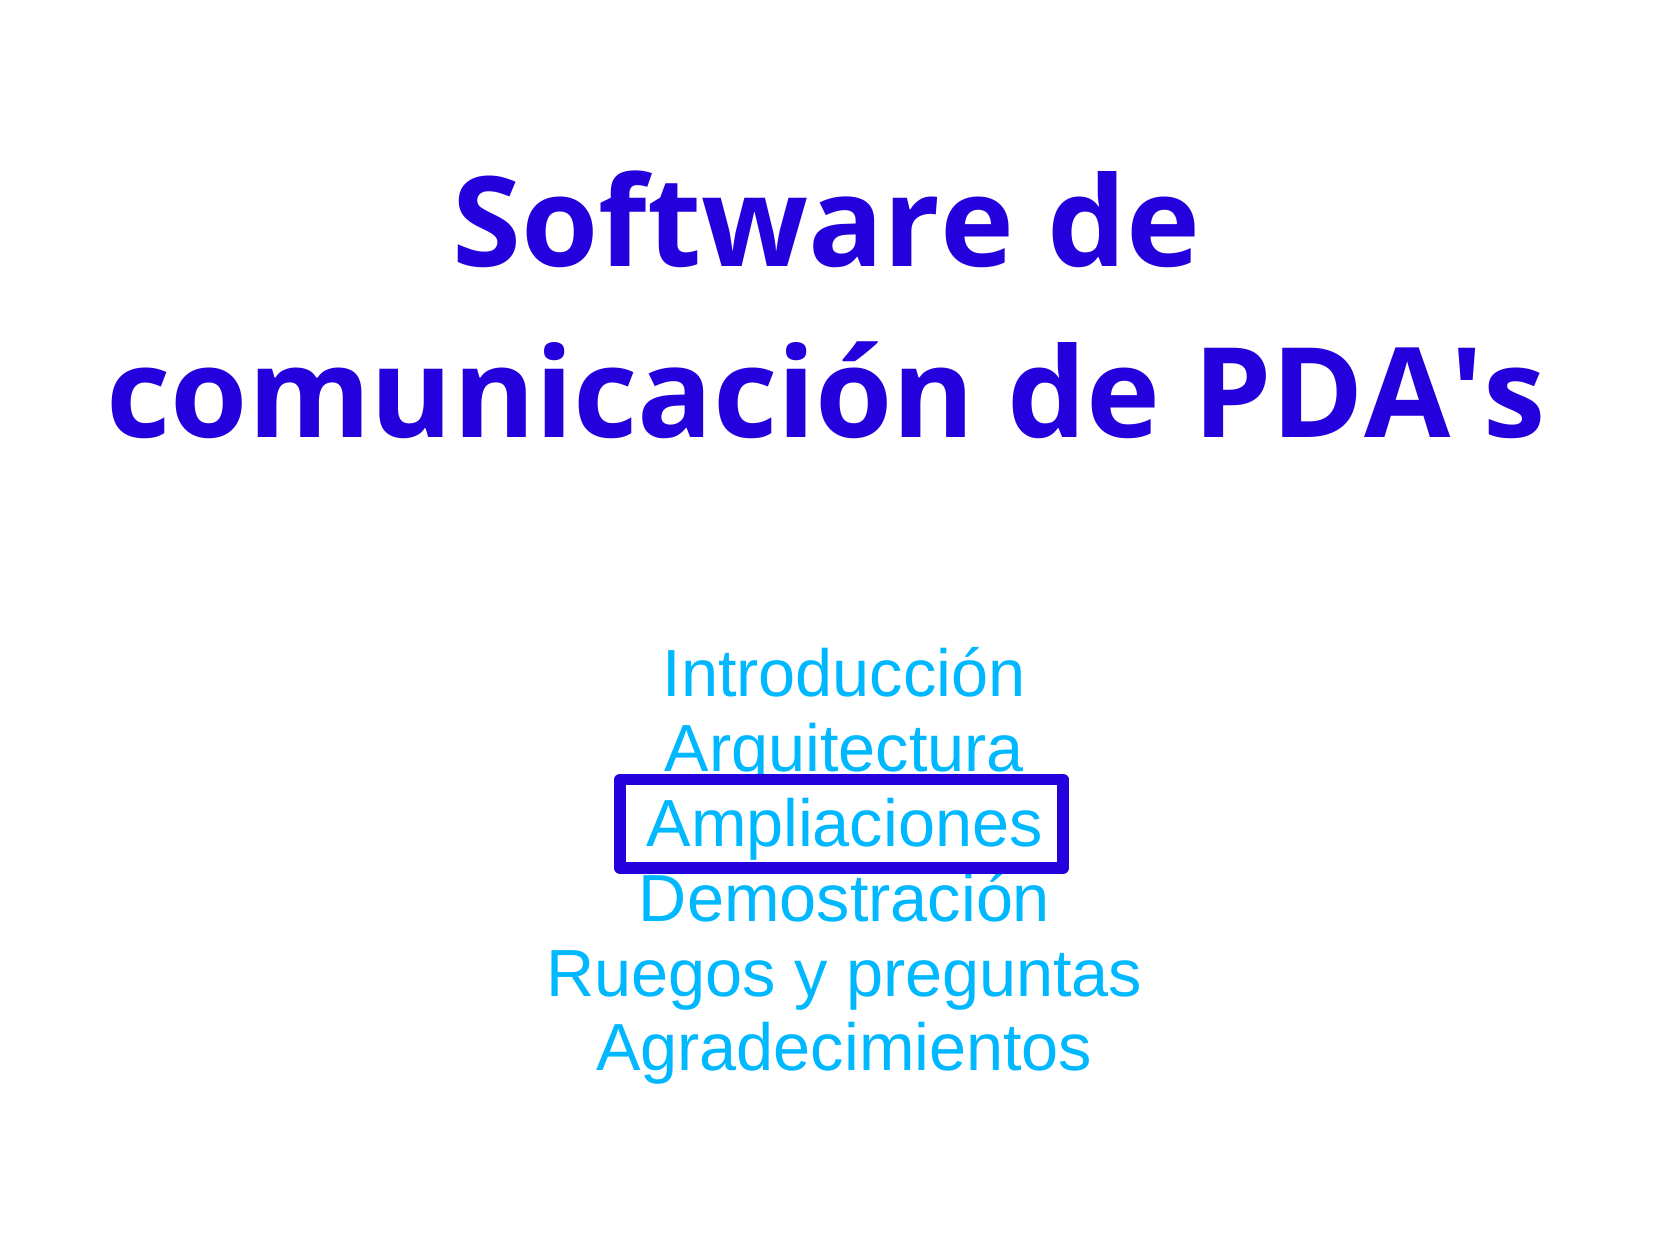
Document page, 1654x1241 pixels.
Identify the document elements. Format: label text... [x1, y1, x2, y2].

subtitle Introducción Arquitectura Ampliaciones Demostración Ruegos y preguntas Agradecimientos [82, 562, 1571, 1159]
title Software de comunicación de PDA's [82, 150, 1571, 457]
